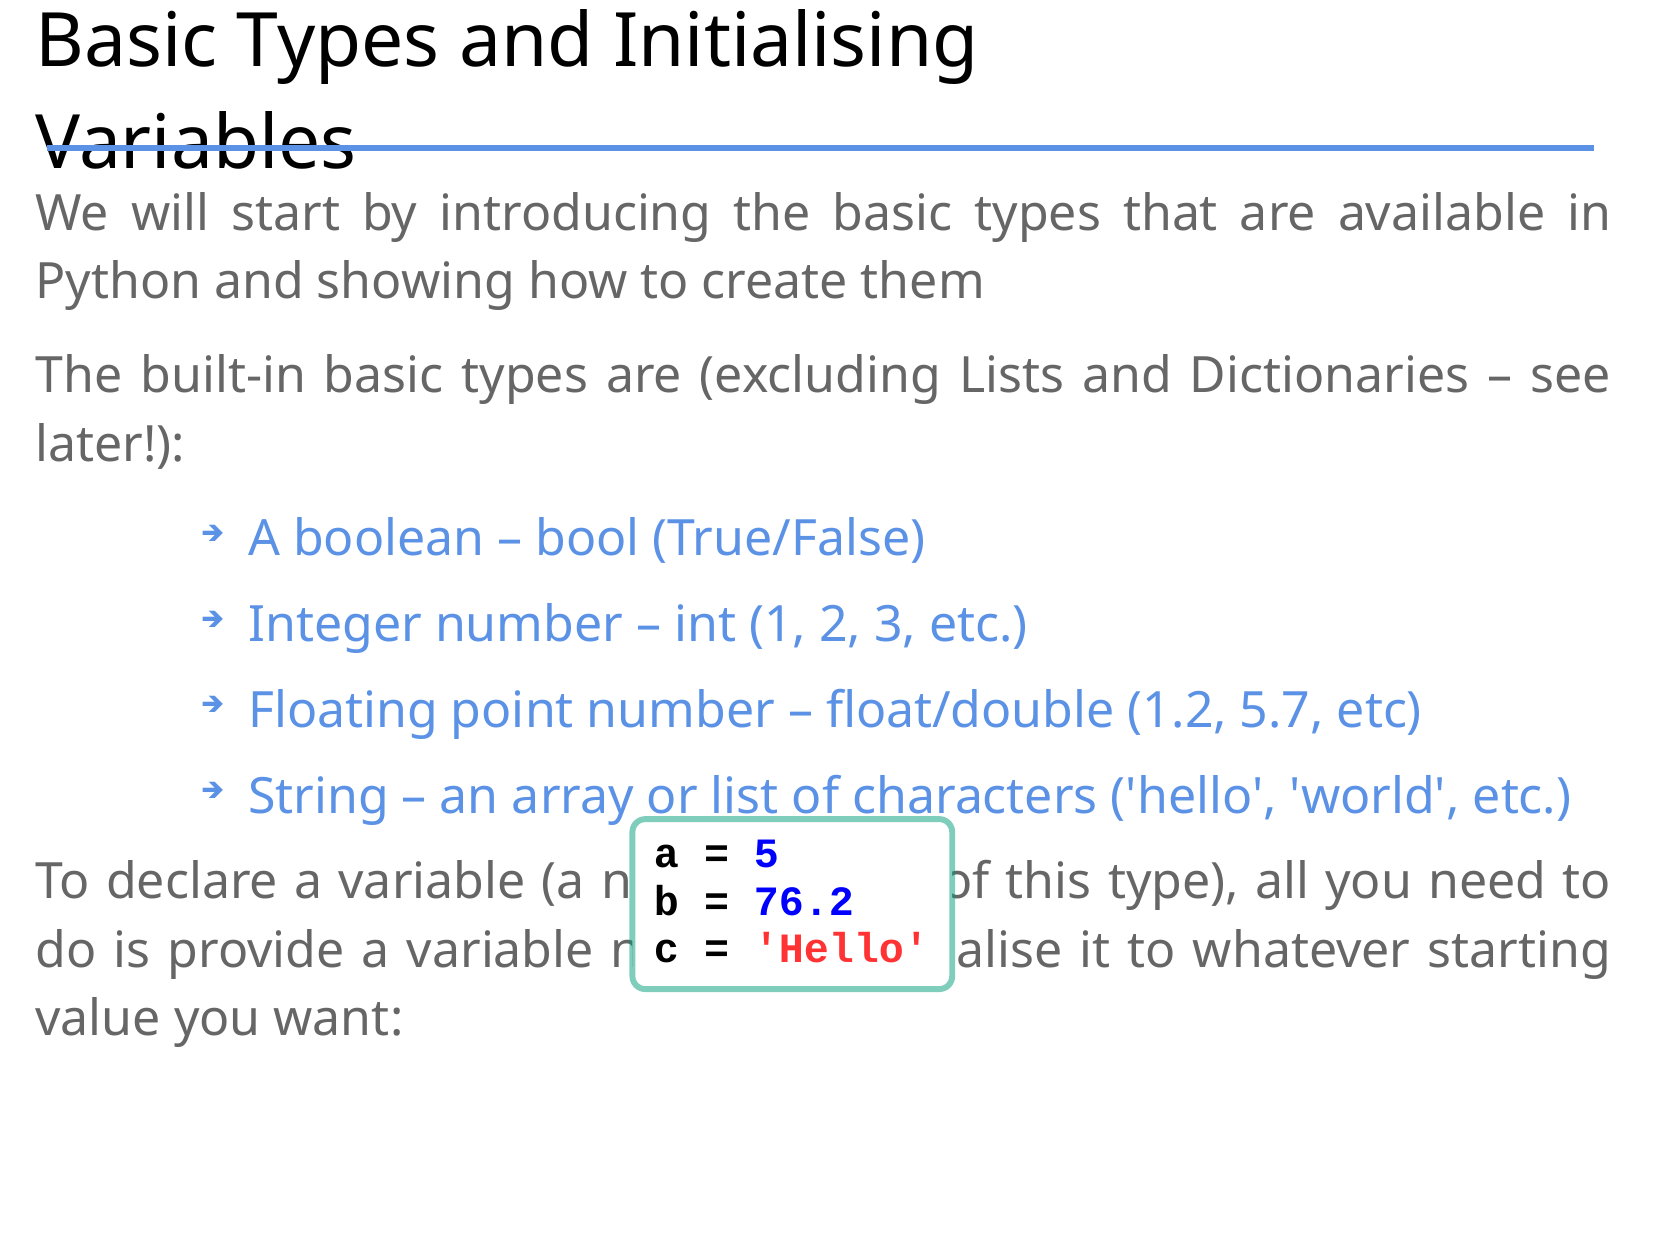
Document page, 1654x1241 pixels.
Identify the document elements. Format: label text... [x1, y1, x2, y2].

title Basic Types and Initialising Variables [35, 29, 1217, 148]
list We will start by introducing the basic types that are available in Python and showing how to create them The built-in basic types are (excluding Lists and Dictionaries – see later!): A boolean – bool (True/False) Integer number – int (1, 2, 3, etc.) Floating point number – float/double (1.2, 5.7, etc) String – an array or list of characters ('hello', 'world', etc.) To declare a variable (a named object of this type), all you need to do is provide a variable name and initialise it to whatever starting value you want: This will create an object of the requested type (i.e. assign the appropriate memory) and initialise it with the value It also assigns this object with the given variable name so you can refer to it later [35, 177, 1613, 1241]
text_box a = 5 b = 76.2 c = 'Hello' [632, 819, 953, 990]
